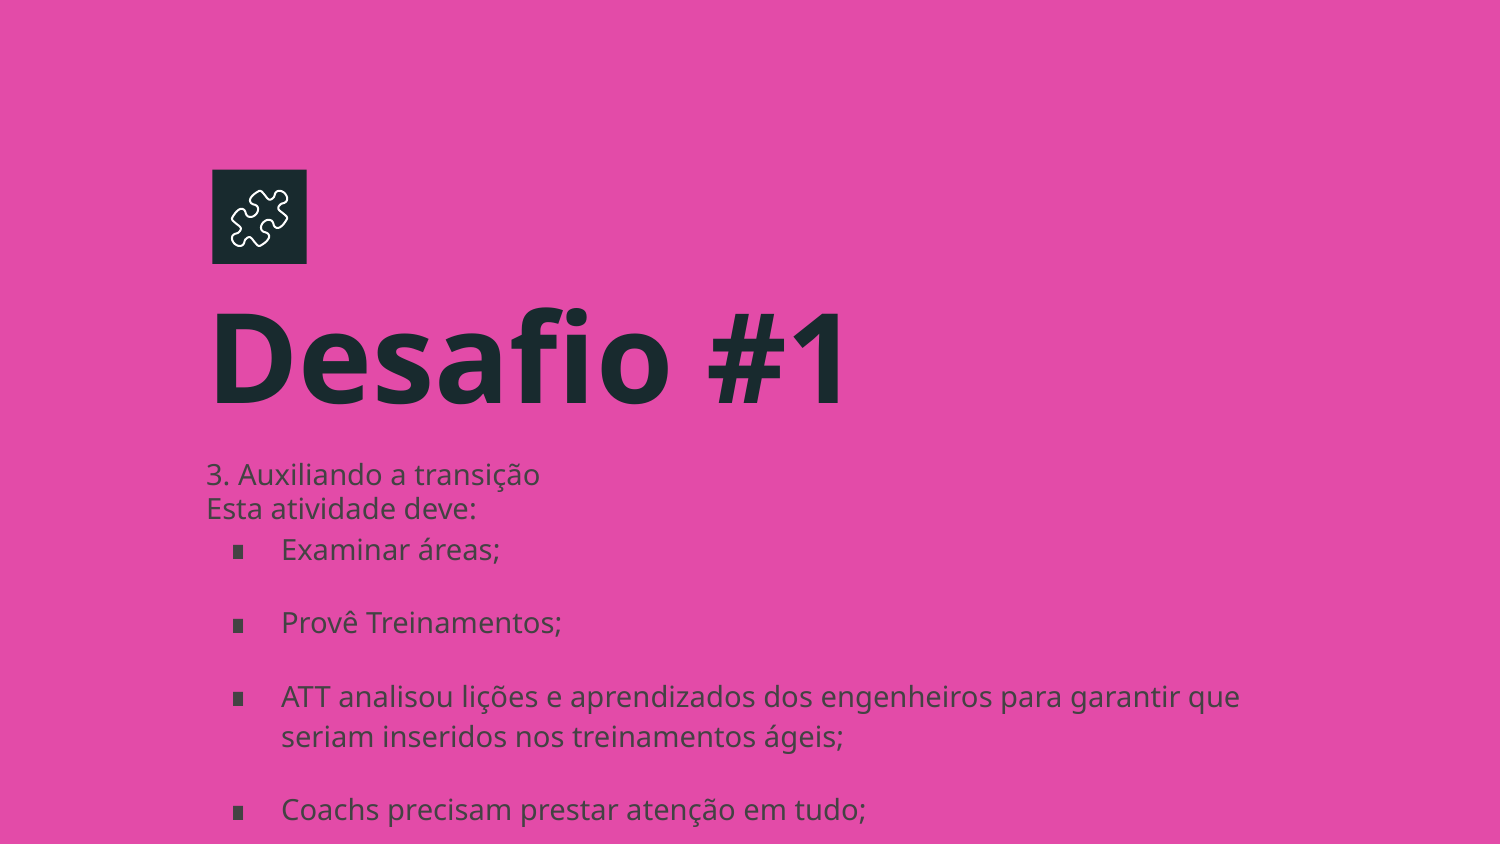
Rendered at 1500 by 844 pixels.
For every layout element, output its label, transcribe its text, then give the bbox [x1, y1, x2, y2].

title Desafio #1 [190, 263, 894, 441]
list 3. Auxiliando a transição Esta atividade deve: Examinar áreas; Provê Treinamentos; ATT analisou lições e aprendizados dos engenheiros para garantir que seriam inseridos nos treinamentos ágeis; Coachs precisam prestar atenção em tudo; Times tem que aprender que existem apenas “boas práticas”; Criar cultura de melhoria contínua; [190, 440, 1297, 808]
